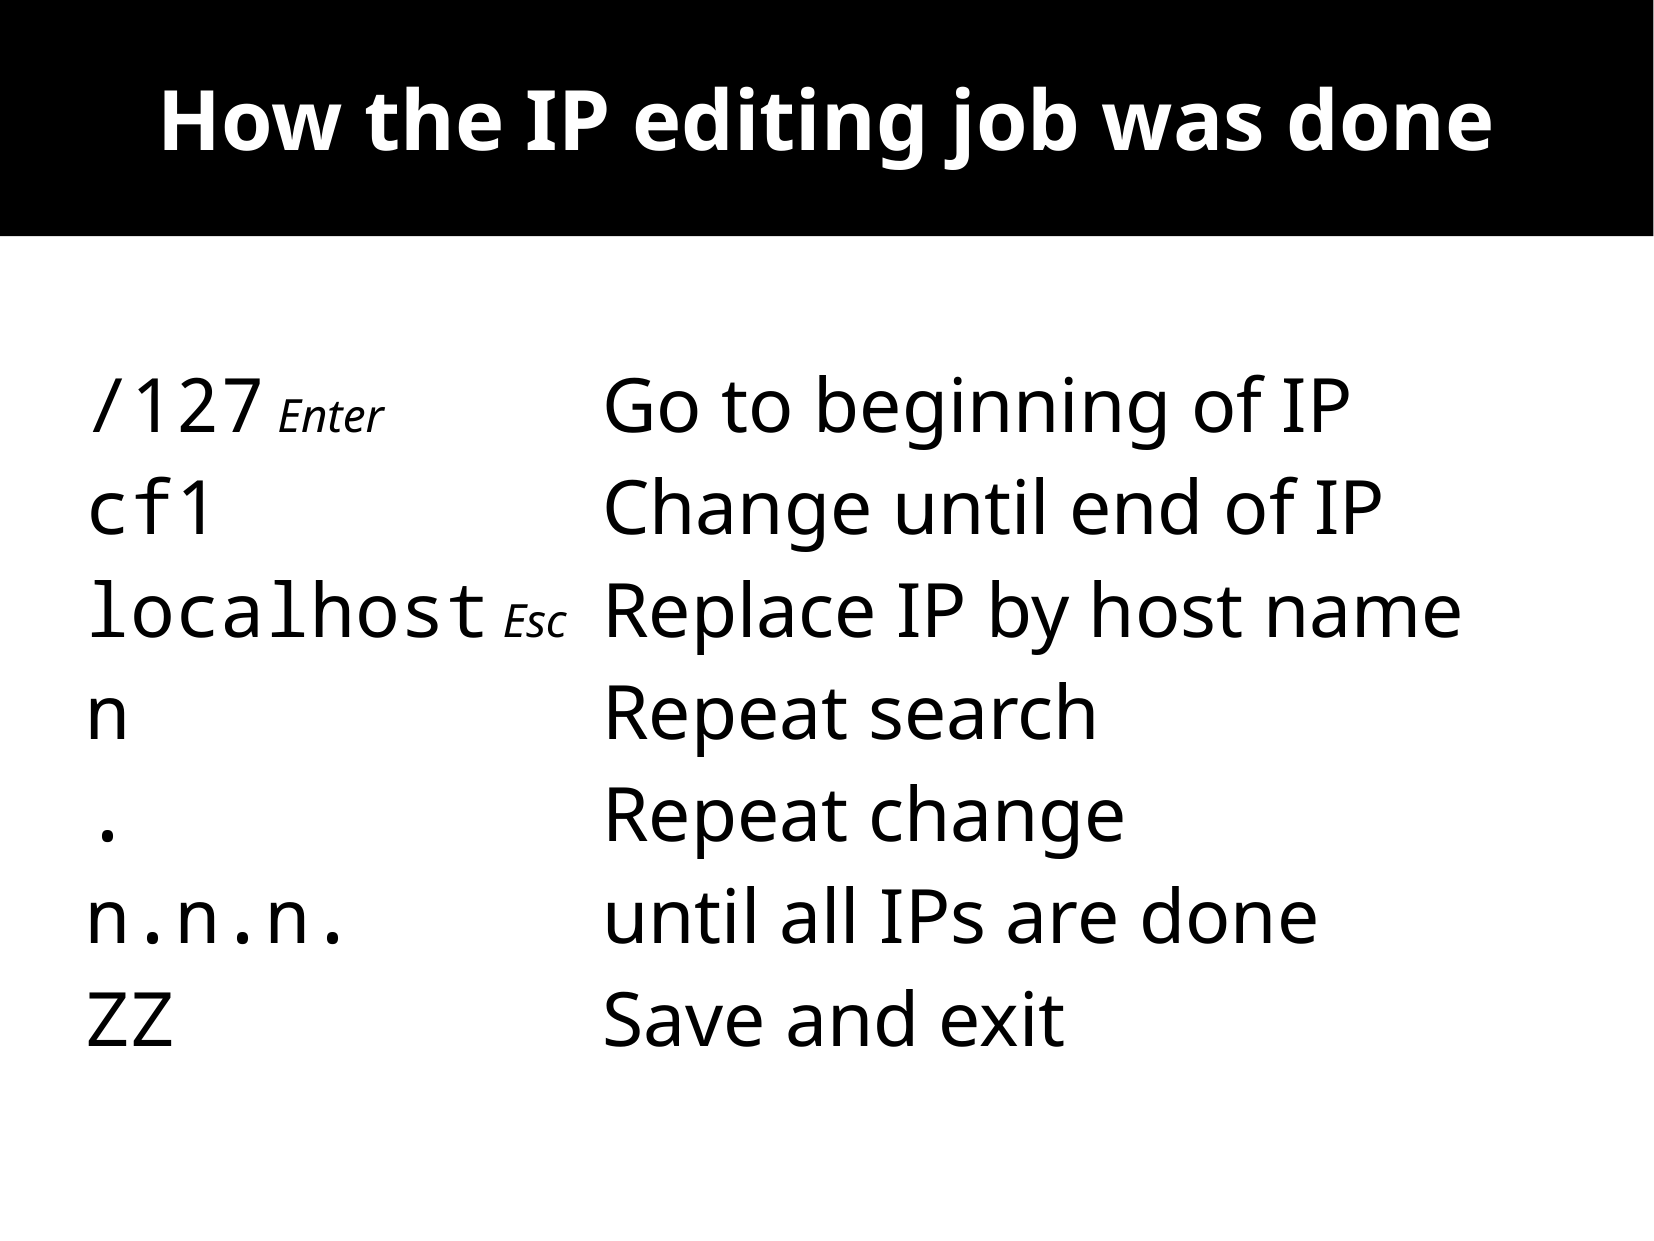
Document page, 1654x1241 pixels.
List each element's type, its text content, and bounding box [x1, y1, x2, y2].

text_box /127 Enter Go to beginning of IP cf1 Change until end of IP localhost Esc Replace IP by host name n Repeat search . Repeat change n.n.n. until all IPs are done ZZ Save and exit [70, 344, 1607, 1241]
subtitle How the IP editing job was done [0, 0, 1654, 237]
